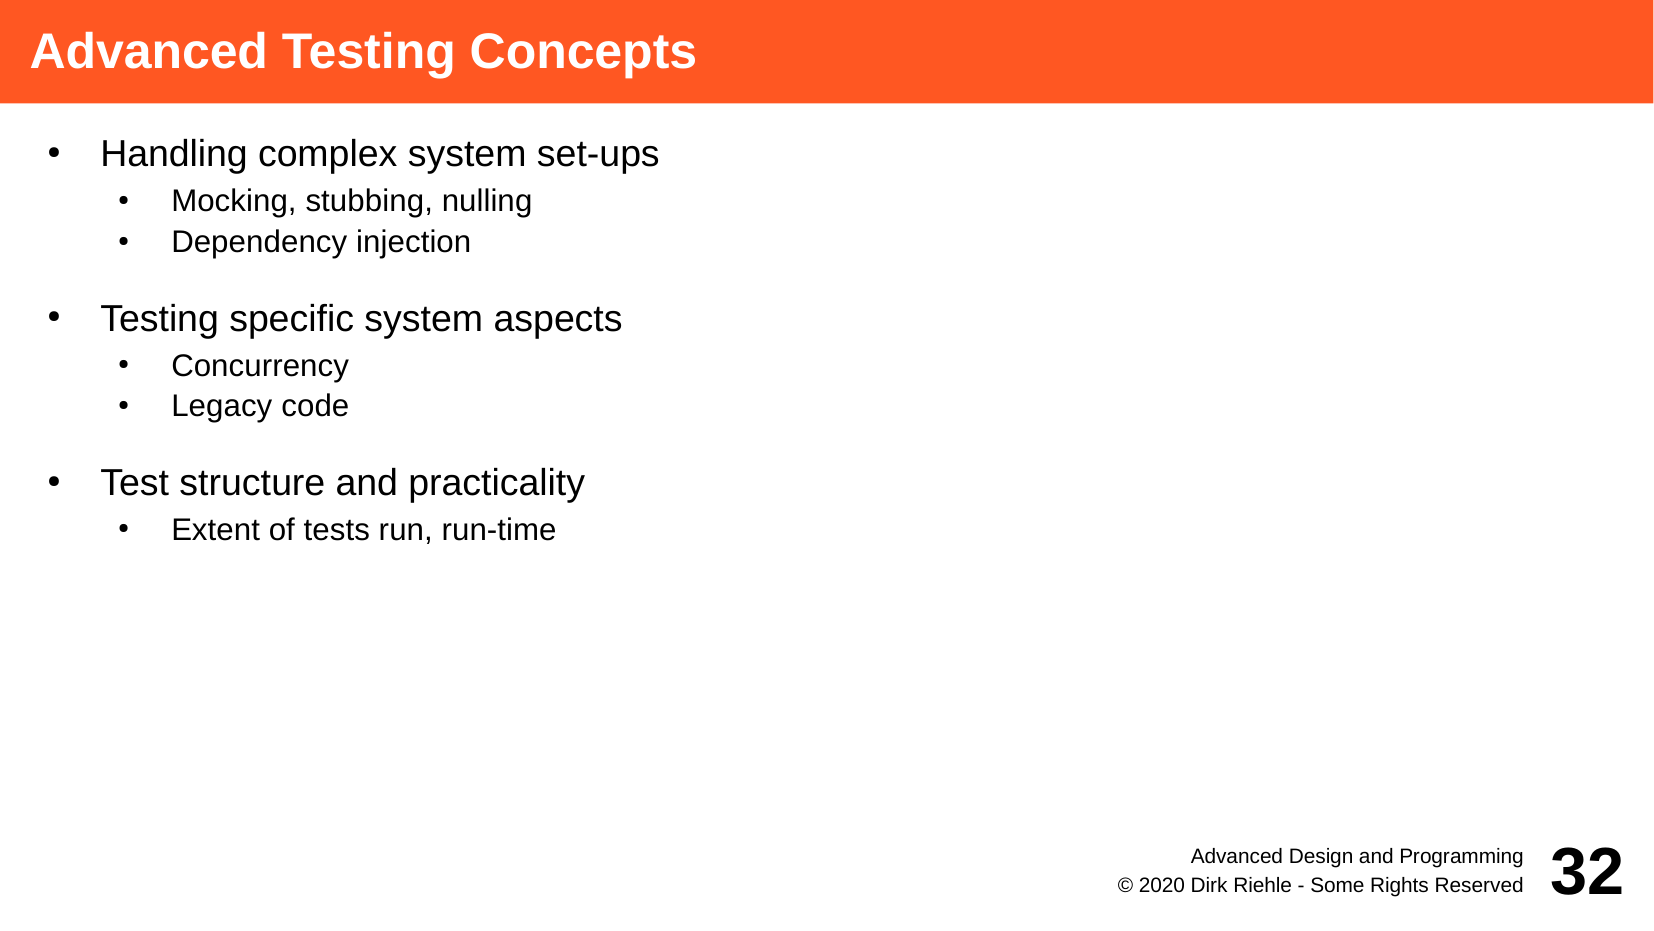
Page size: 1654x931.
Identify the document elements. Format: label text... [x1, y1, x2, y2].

title Advanced Testing Concepts [0, 0, 1654, 104]
list Handling complex system set-ups Mocking, stubbing, nulling Dependency injection Testing specific system aspects Concurrency Legacy code Test structure and practicality Extent of tests run, run-time [29, 132, 1625, 813]
